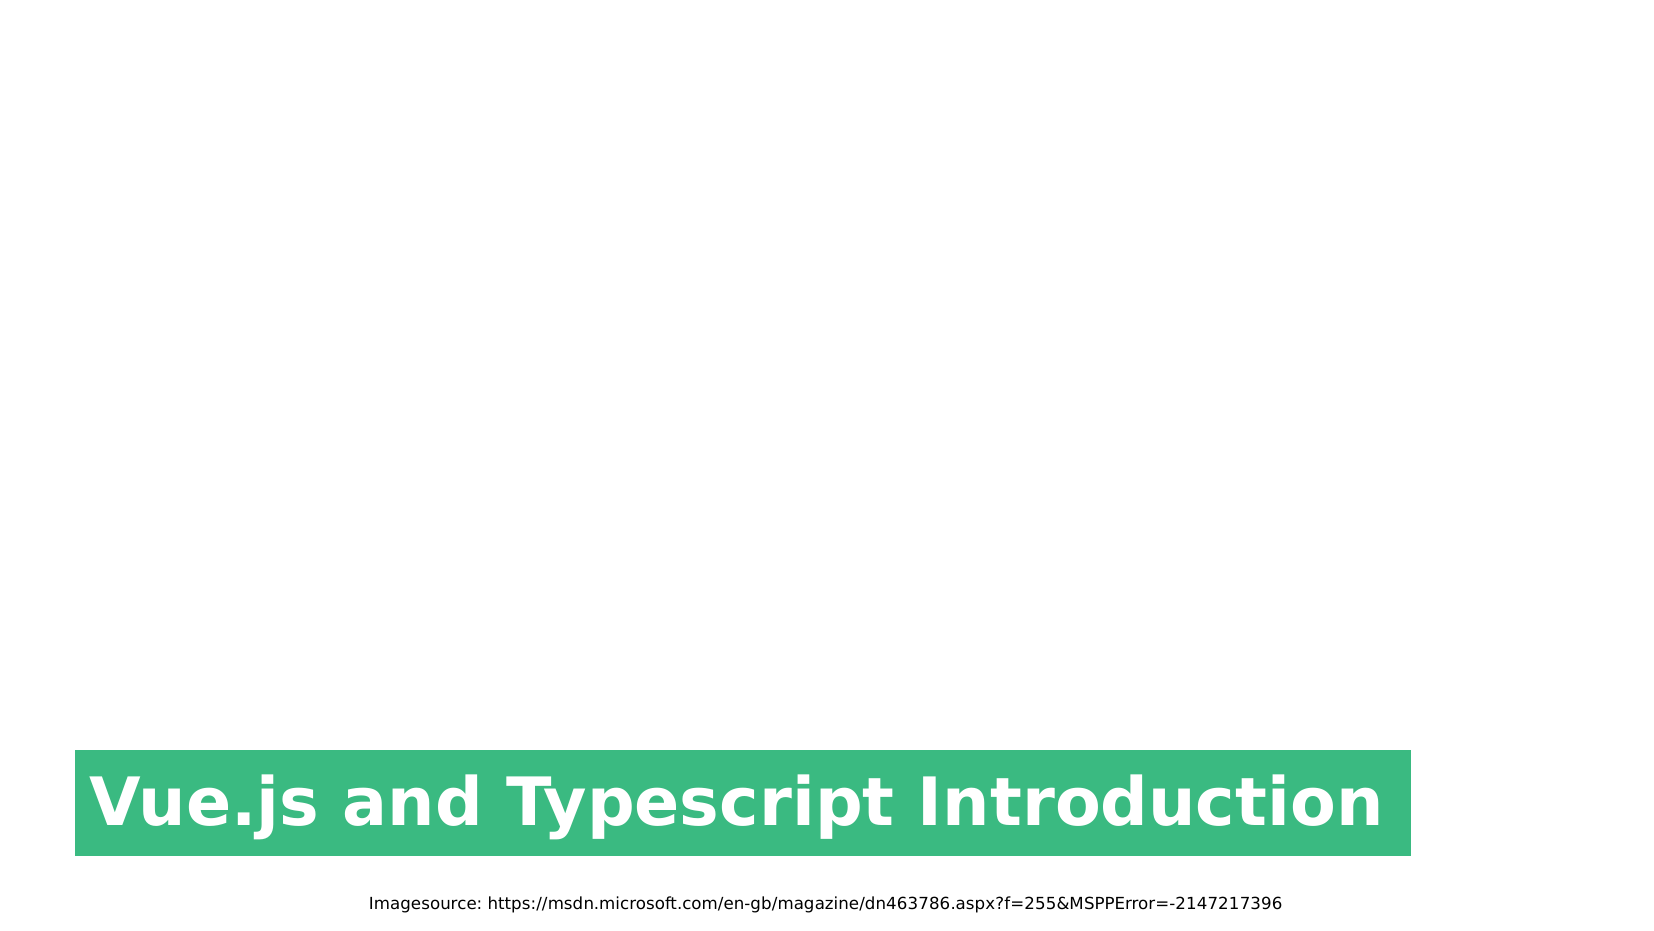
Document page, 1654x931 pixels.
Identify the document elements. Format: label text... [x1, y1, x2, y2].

text_box Vue.js and Typescript Introduction [75, 750, 1411, 856]
text_box Imagesource: https://msdn.microsoft.com/en-gb/magazine/dn463786.aspx?f=255&MSPPError=-2147217396 [0, 890, 1654, 917]
